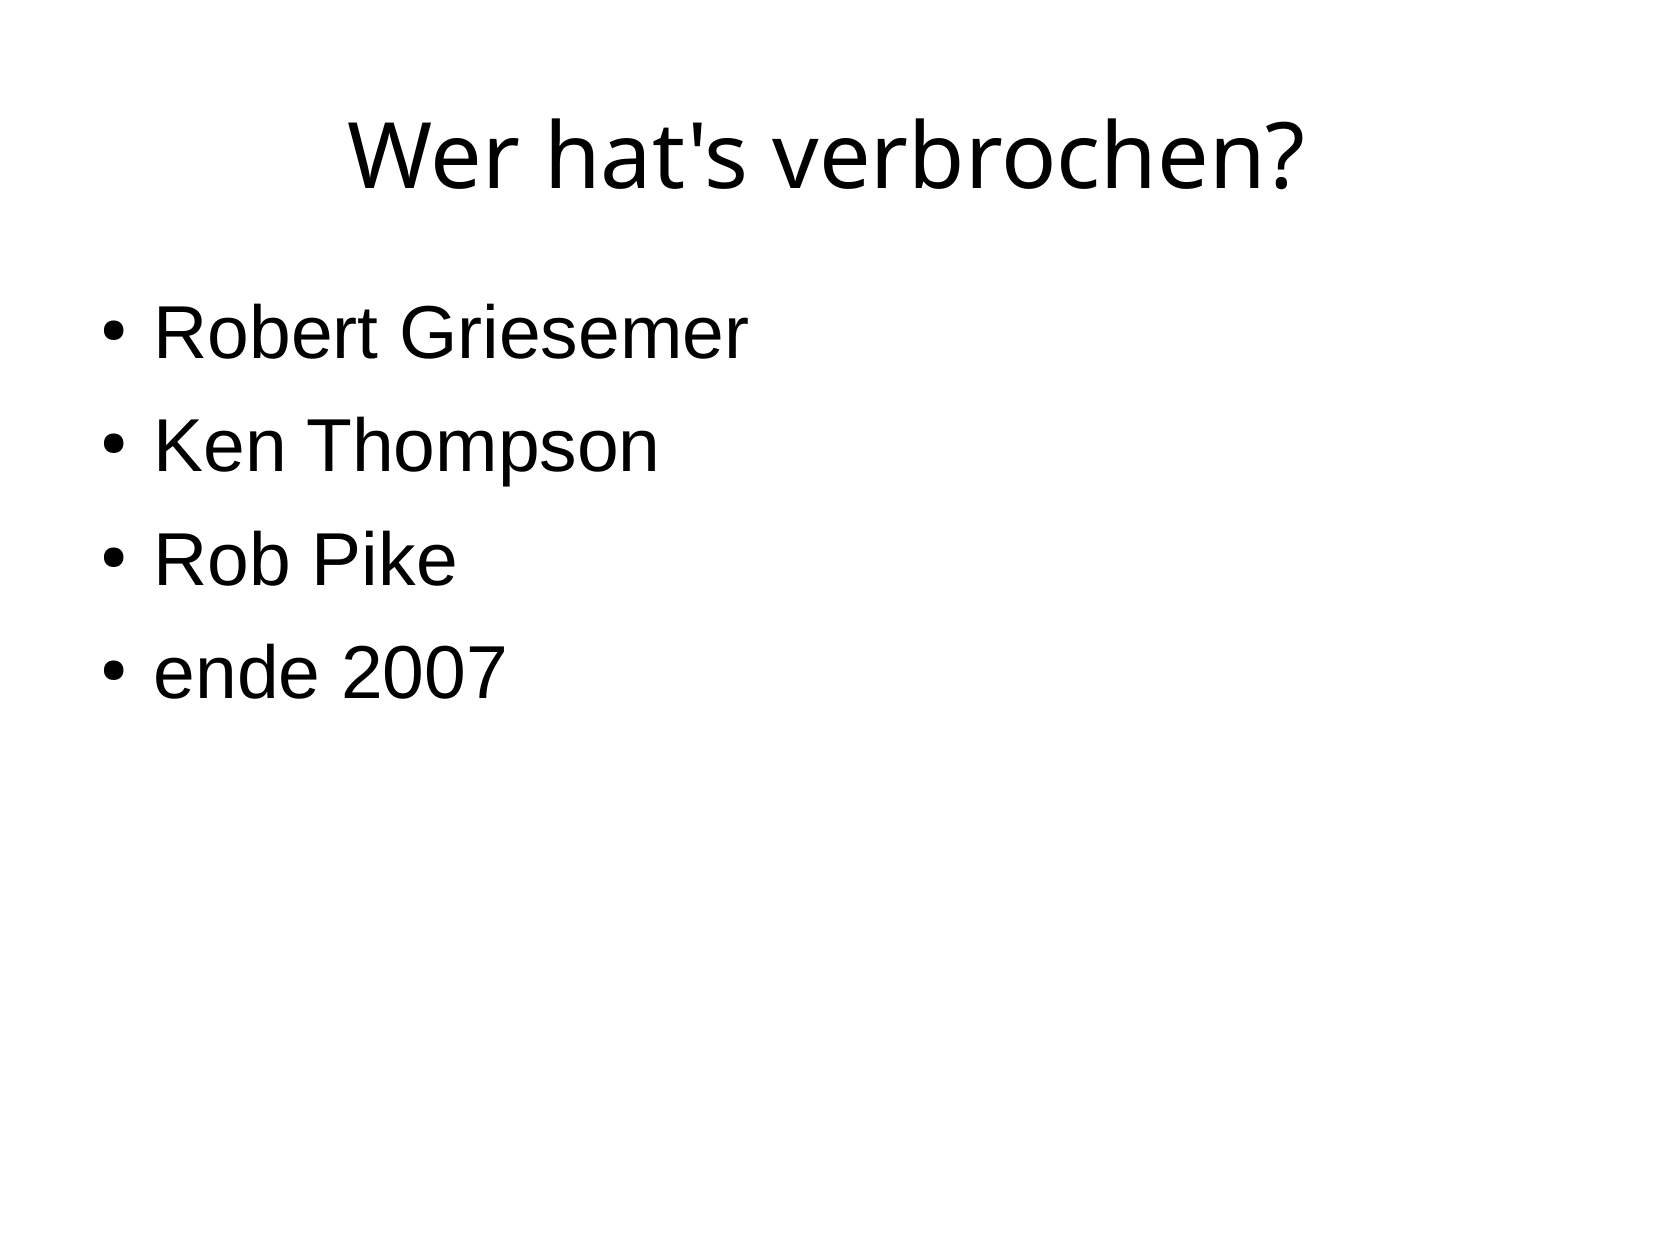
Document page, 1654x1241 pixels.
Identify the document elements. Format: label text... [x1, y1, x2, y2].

list Robert Griesemer Ken Thompson Rob Pike ende 2007 [82, 290, 1571, 1109]
title Wer hat's verbrochen? [82, 49, 1571, 257]
